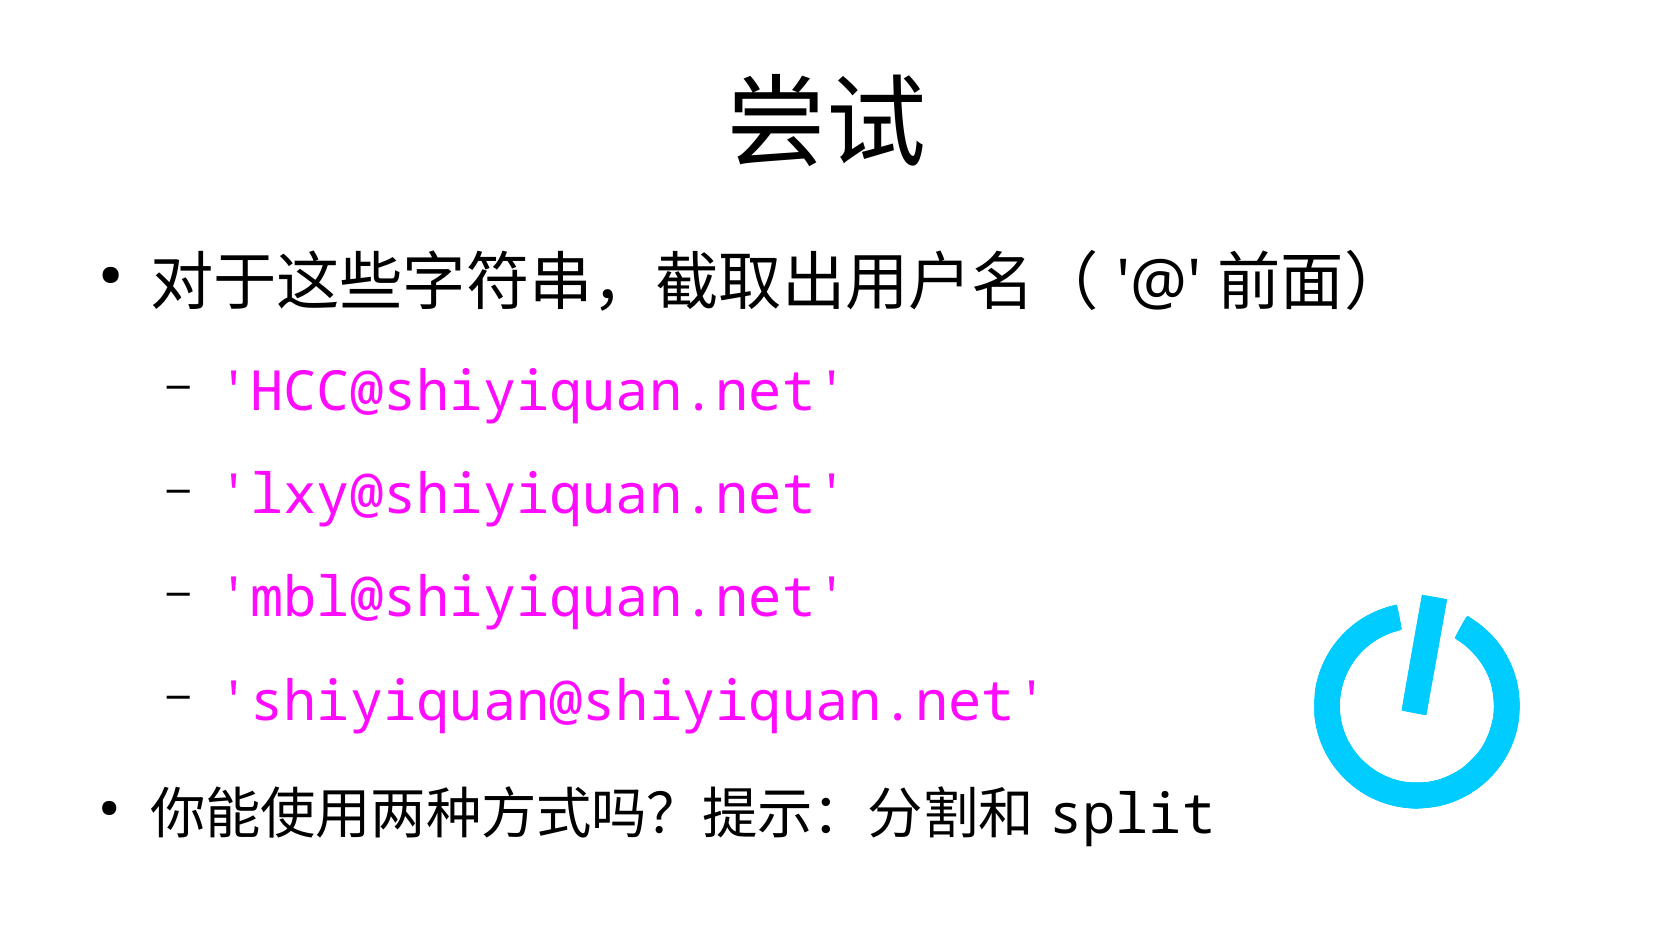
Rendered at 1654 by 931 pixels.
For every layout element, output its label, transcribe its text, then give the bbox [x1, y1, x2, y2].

list 对于这些字符串，截取出用户名（'@'前面） 'HCC@shiyiquan.net' 'lxy@shiyiquan.net' 'mbl@shiyiquan.net' 'shiyiquan@shiyiquan.net' 你能使用两种方式吗？提示：分割和split [82, 217, 1571, 851]
title 尝试 [82, 37, 1571, 193]
